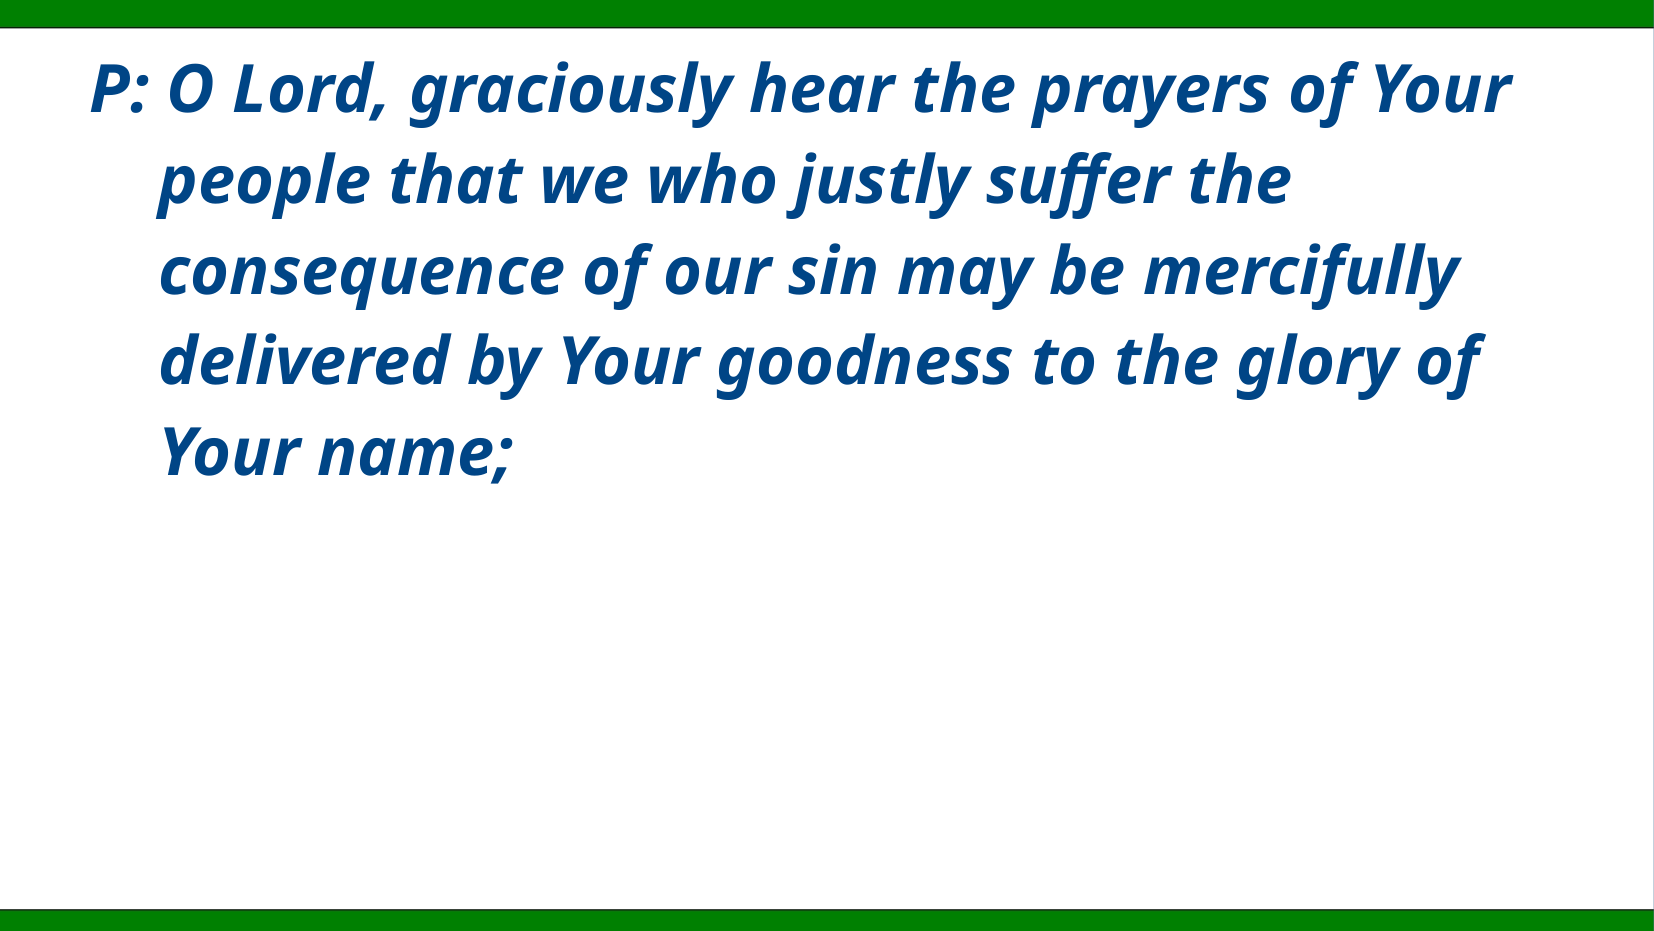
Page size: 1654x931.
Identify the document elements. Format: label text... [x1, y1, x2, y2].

picture [0, 0, 1654, 931]
text_box P: O Lord, graciously hear the prayers of Your people that we who justly suffer the consequence of our sin may be mercifully delivered by Your goodness to the glory of Your name; [75, 34, 1573, 493]
